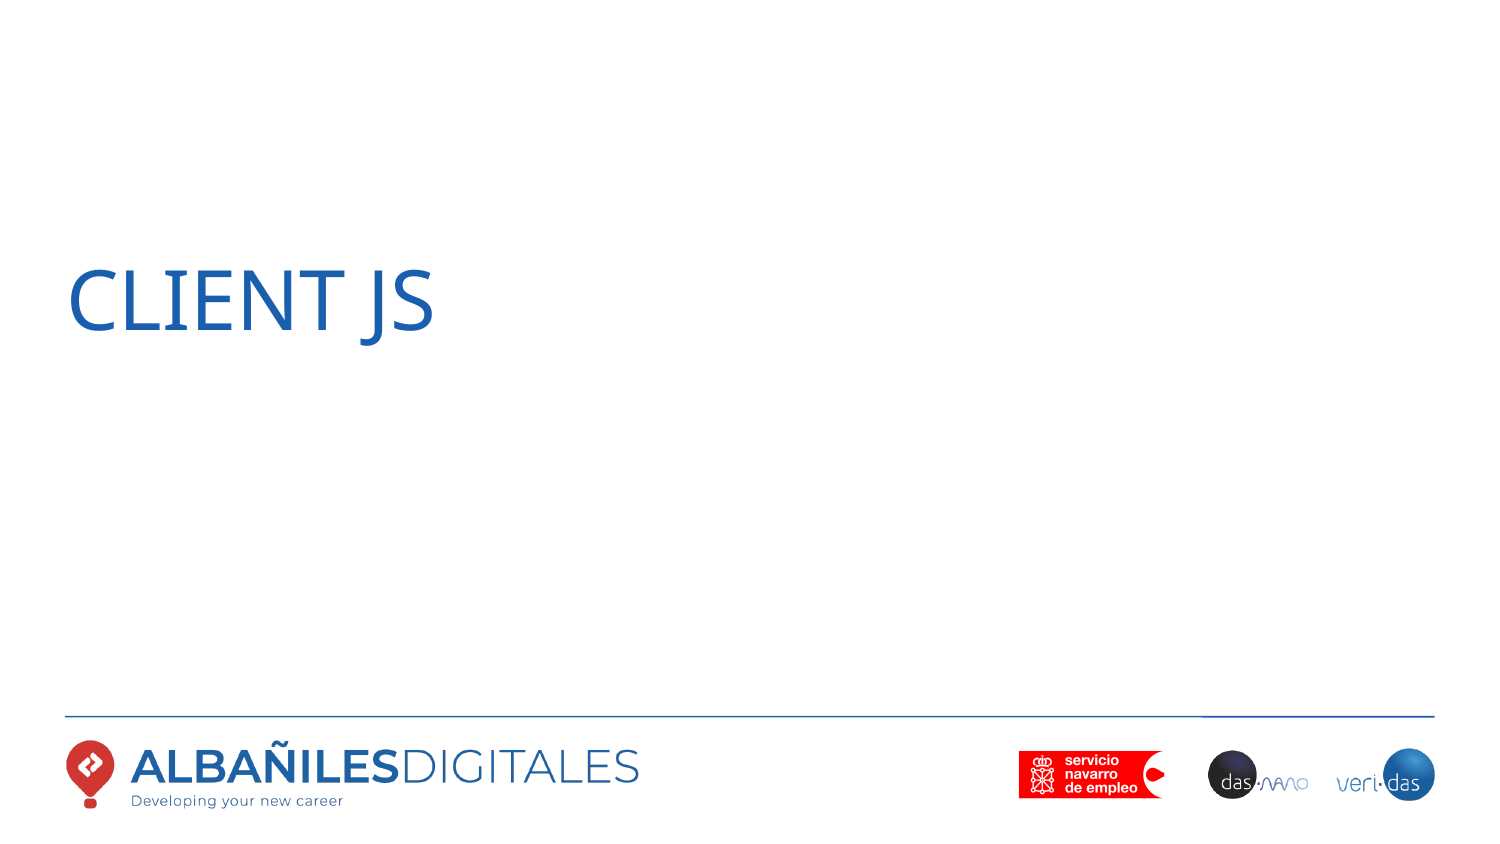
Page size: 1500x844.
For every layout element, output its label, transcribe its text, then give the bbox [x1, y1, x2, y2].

picture [1336, 748, 1435, 801]
picture [66, 740, 641, 809]
picture [1208, 750, 1308, 799]
text_box CLIENT JS [66, 258, 884, 349]
picture [1018, 750, 1165, 799]
